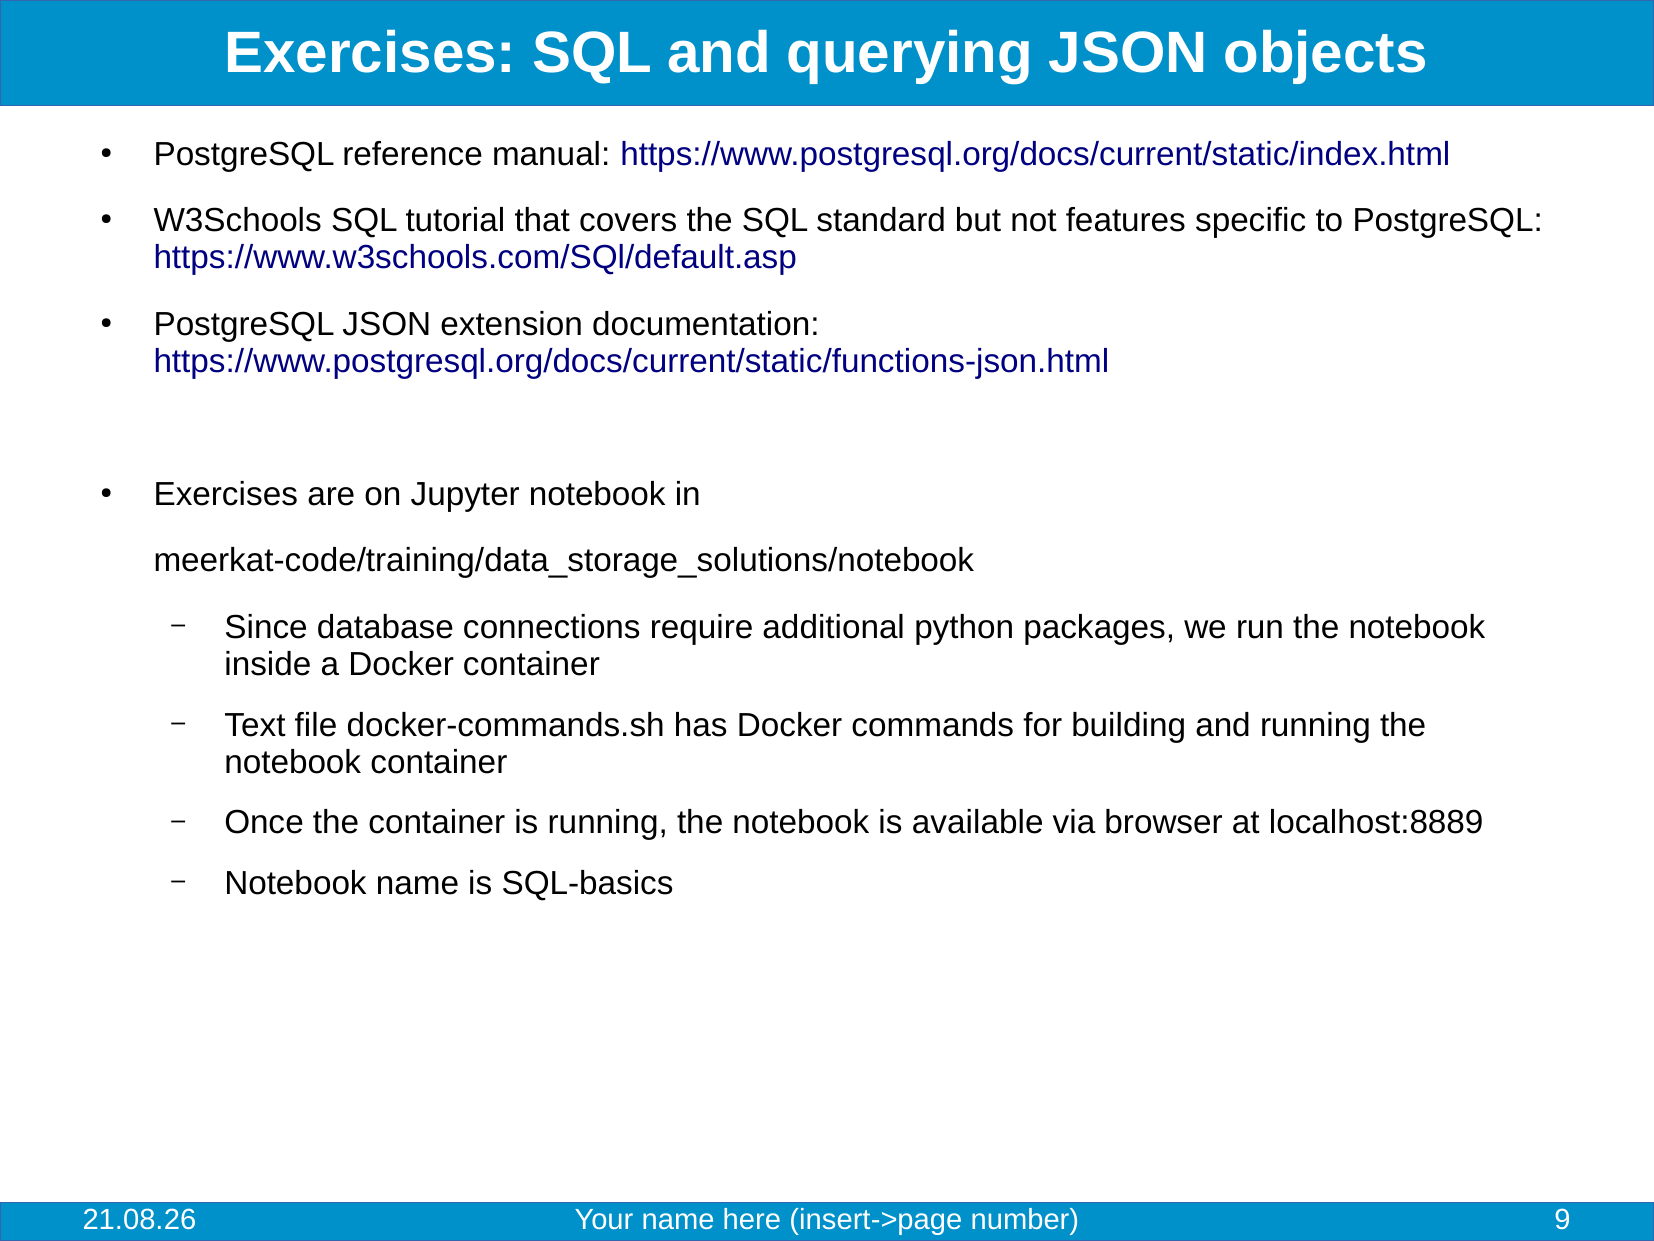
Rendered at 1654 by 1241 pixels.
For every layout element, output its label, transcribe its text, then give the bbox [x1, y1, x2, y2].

title Exercises: SQL and querying JSON objects [0, 0, 1654, 106]
list PostgreSQL reference manual: https://www.postgresql.org/docs/current/static/index.html W3Schools SQL tutorial that covers the SQL standard but not features specific to PostgreSQL: https://www.w3schools.com/SQl/default.asp PostgreSQL JSON extension documentation: https://www.postgresql.org/docs/current/static/functions-json.html Exercises are on Jupyter notebook in meerkat-code/training/data_storage_solutions/notebook Since database connections require additional python packages, we run the notebook inside a Docker container Text file docker-commands.sh has Docker commands for building and running the notebook container Once the container is running, the notebook is available via browser at localhost:8889 Notebook name is SQL-basics [82, 135, 1571, 976]
